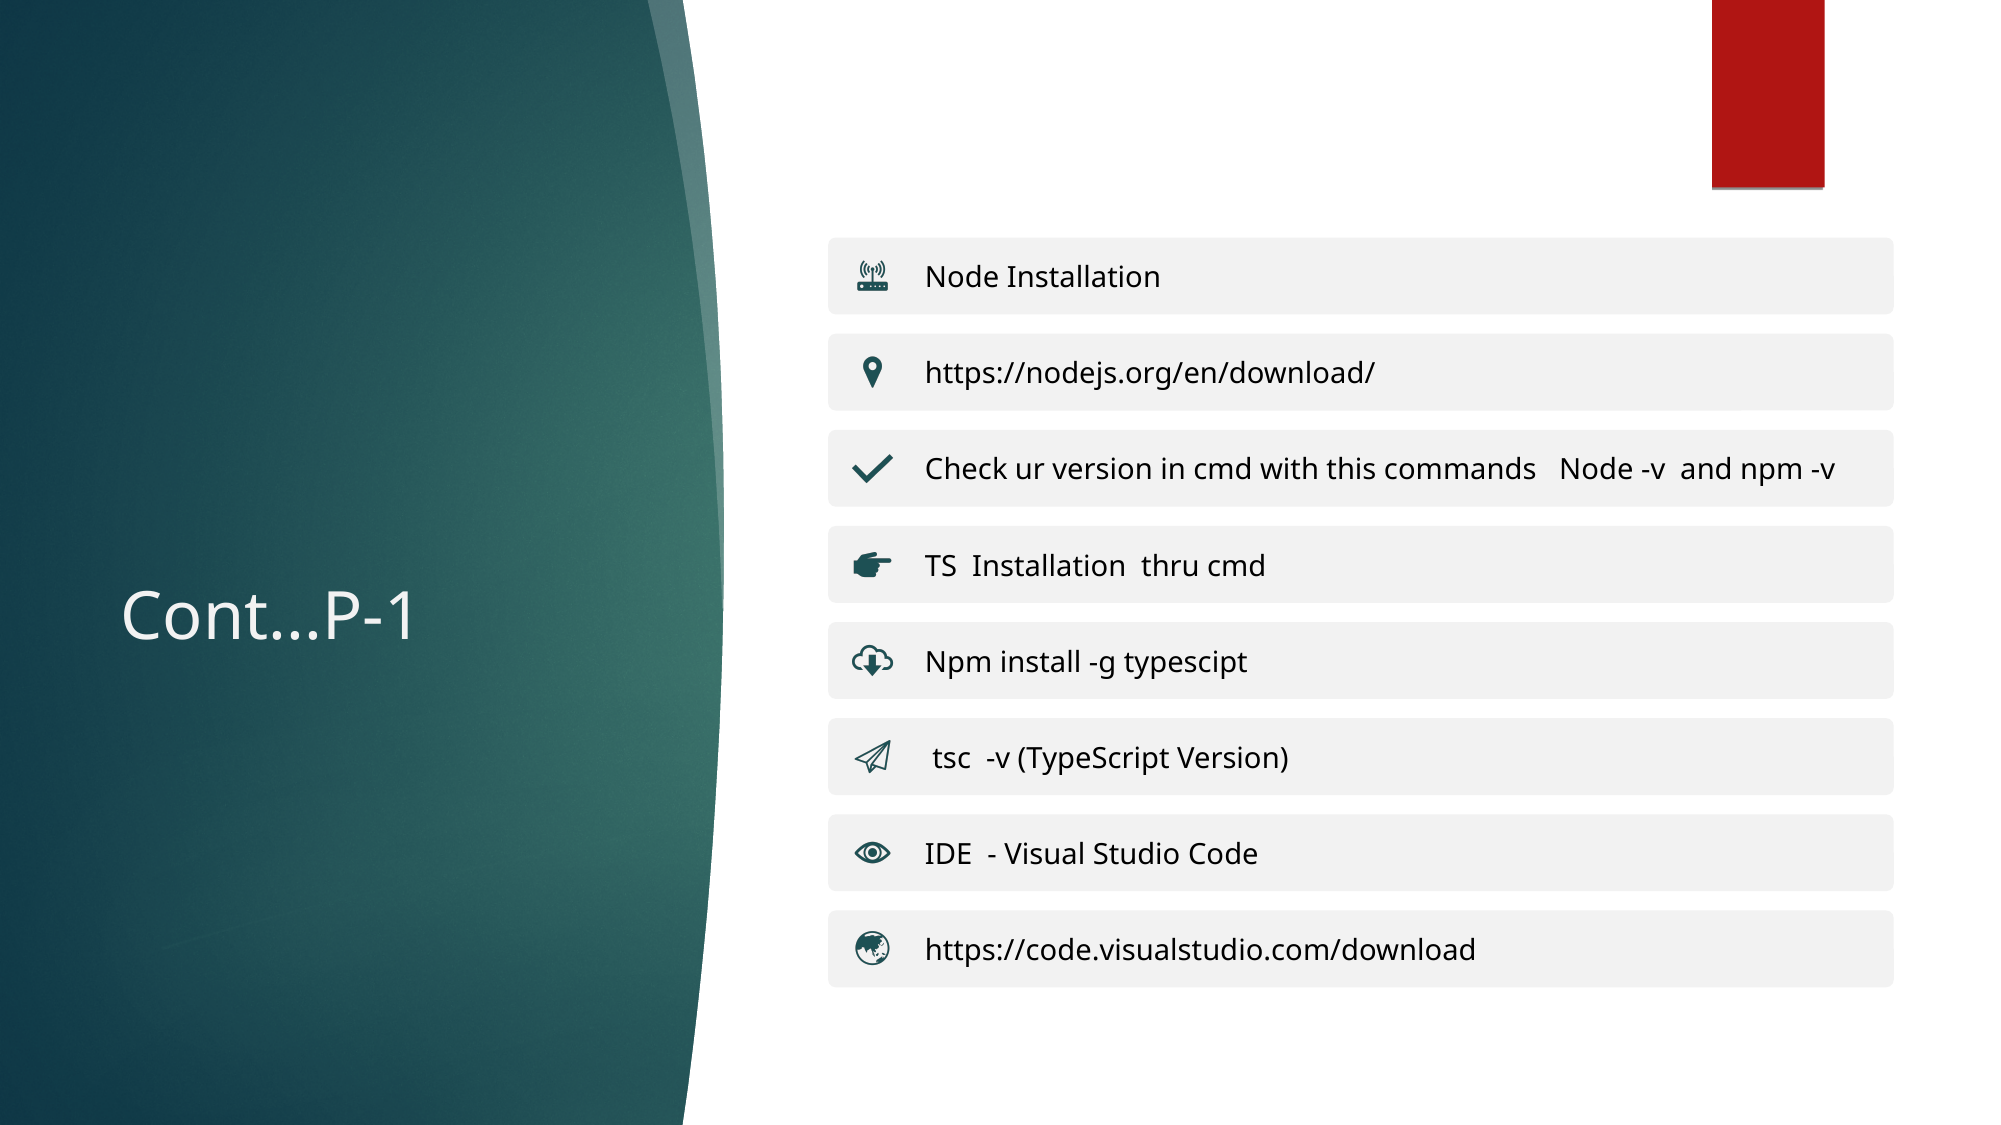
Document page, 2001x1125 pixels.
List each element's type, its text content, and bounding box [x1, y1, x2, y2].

text_box IDE - Visual Studio Code [916, 814, 1894, 892]
text_box TS Installation thru cmd [916, 525, 1894, 603]
text_box Npm install -g typescipt [916, 622, 1894, 699]
text_box tsc -v (TypeScript Version) [916, 718, 1894, 796]
text_box [0, 0, 2000, 1125]
text_box Node Installation [916, 237, 1894, 315]
text_box https://code.visualstudio.com/download [916, 910, 1894, 988]
title Cont...P-1 [105, 237, 616, 988]
text_box https://nodejs.org/en/download/ [916, 333, 1894, 411]
text_box Check ur version in cmd with this commands Node -v and npm -v [916, 429, 1894, 507]
